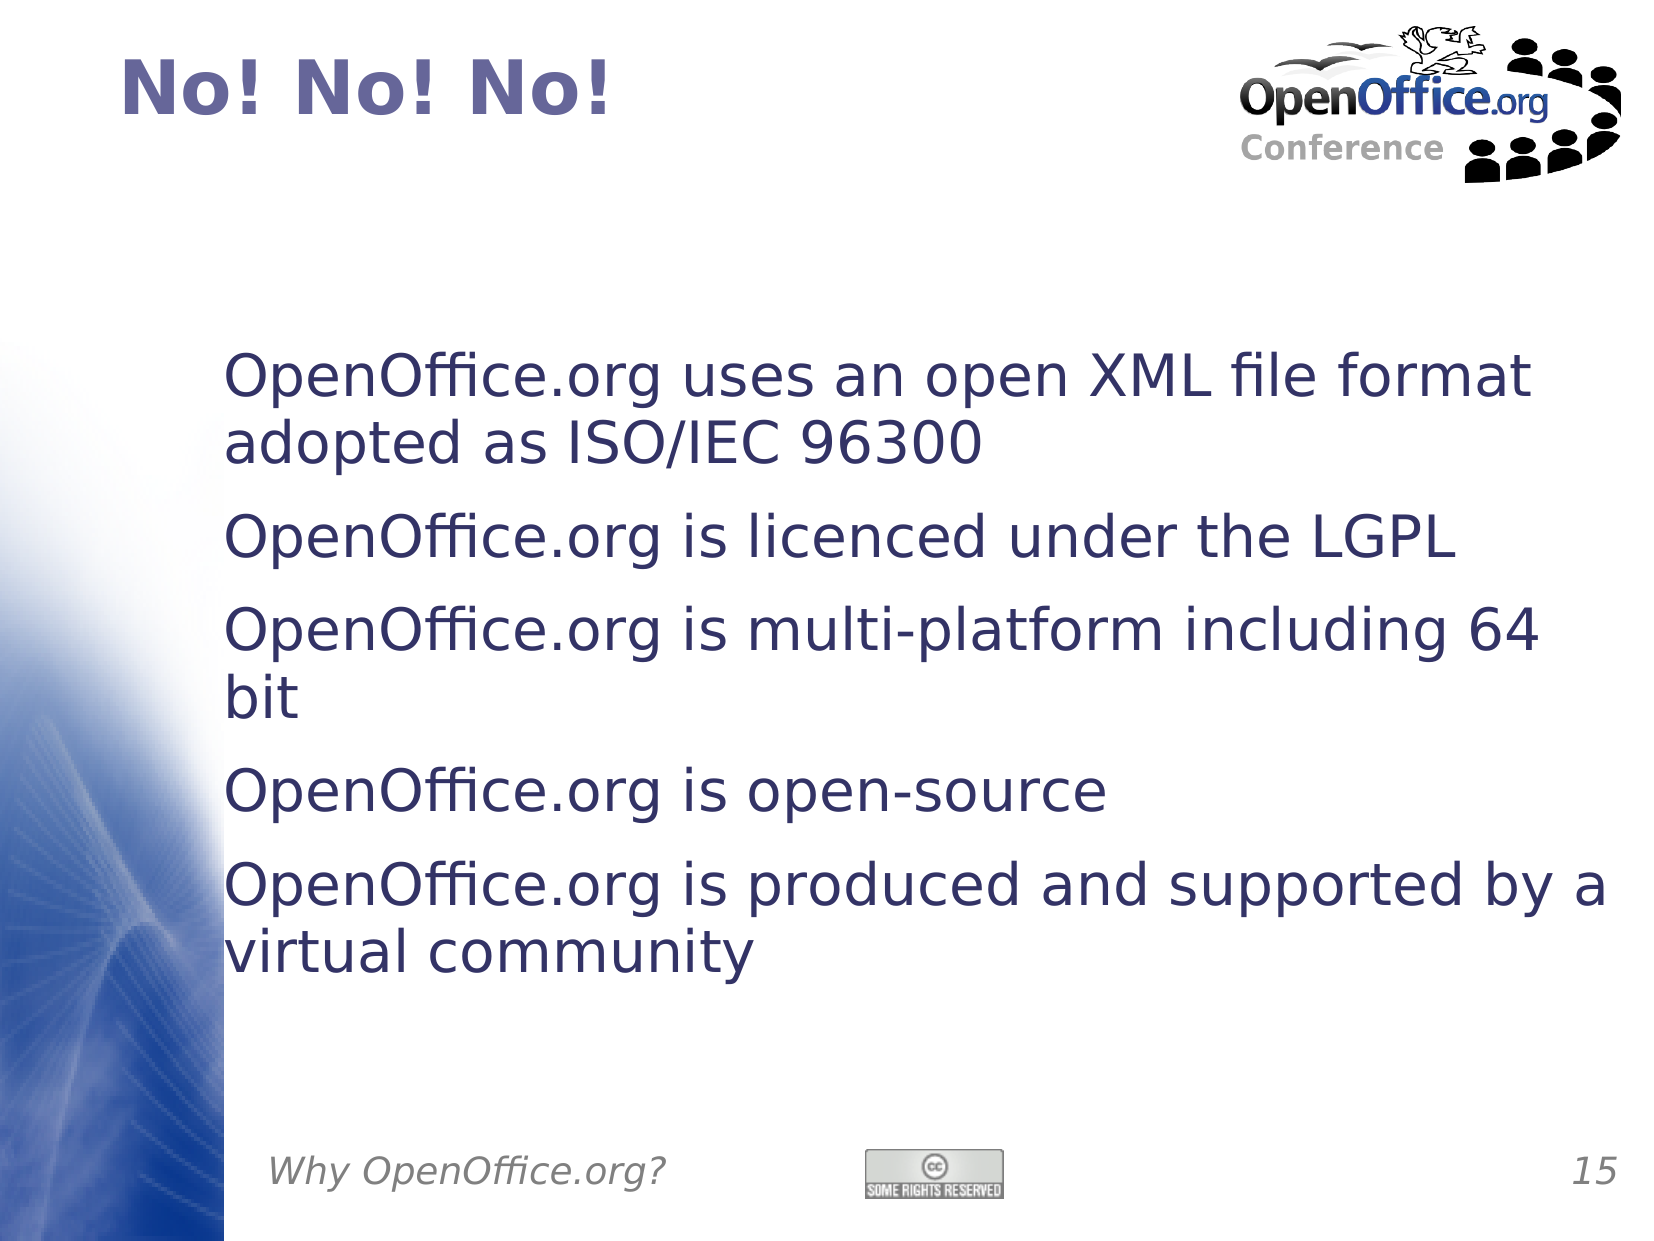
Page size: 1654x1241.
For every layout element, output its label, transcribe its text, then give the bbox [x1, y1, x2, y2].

picture [0, 0, 224, 1241]
picture [1240, 26, 1621, 183]
title No! No! No! [29, 29, 1216, 149]
list OpenOffice.org uses an open XML file format adopted as ISO/IEC 96300 OpenOffice.org is licenced under the LGPL OpenOffice.org is multi-platform including 64 bit OpenOffice.org is open-source OpenOffice.org is produced and supported by a virtual community [223, 236, 1619, 1093]
